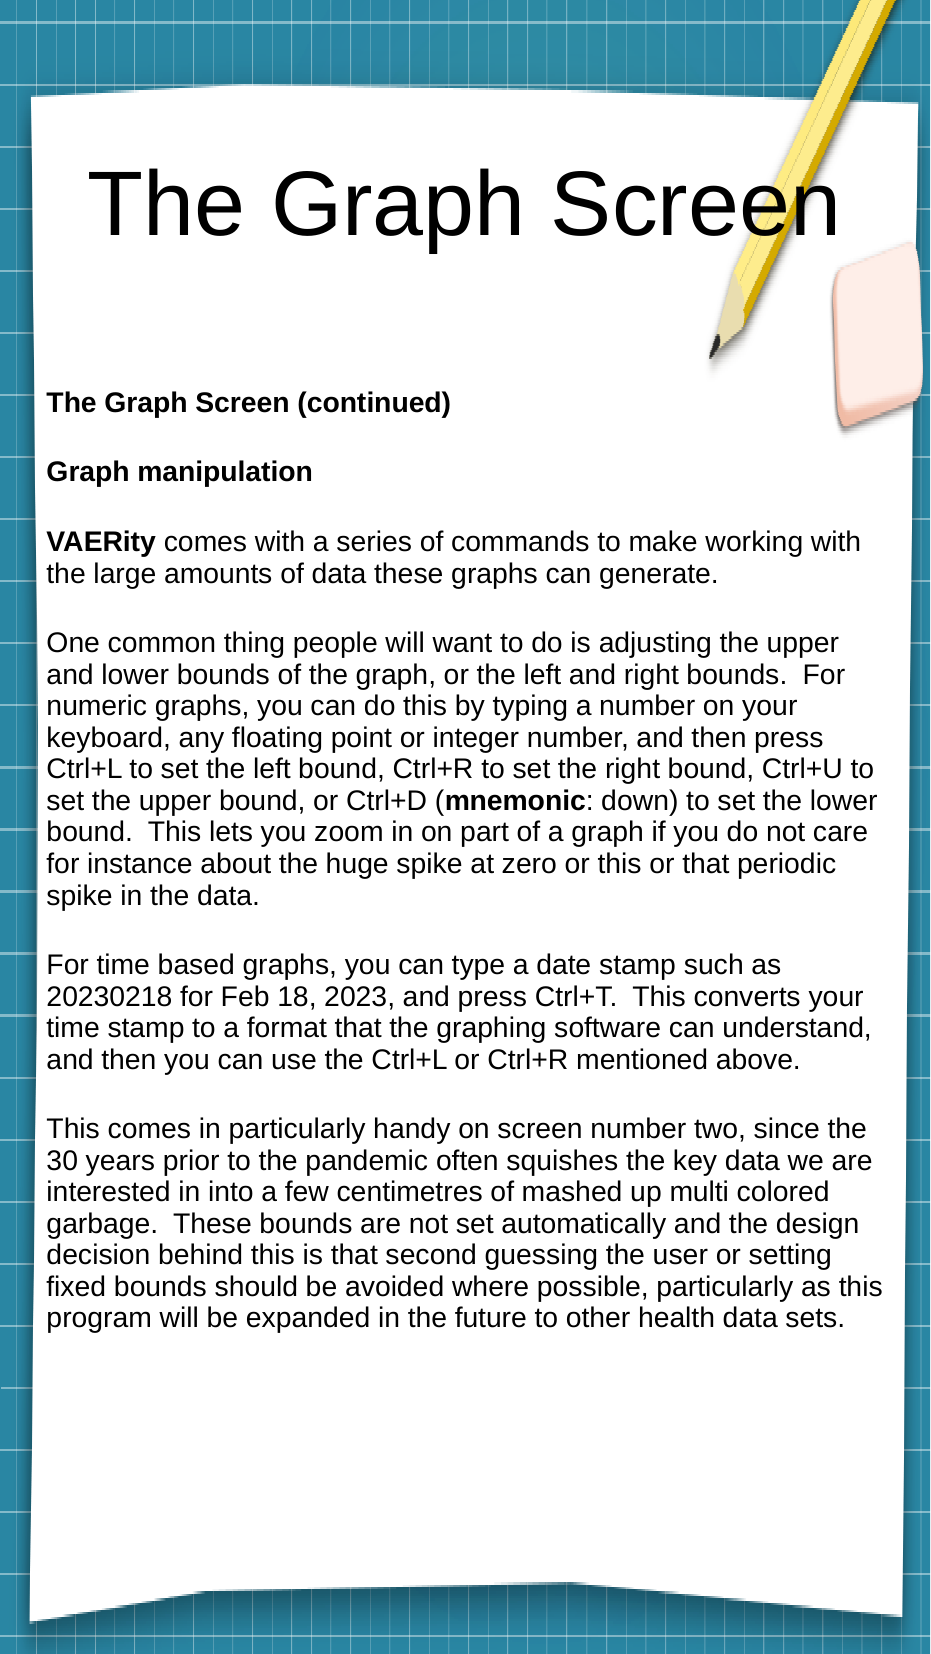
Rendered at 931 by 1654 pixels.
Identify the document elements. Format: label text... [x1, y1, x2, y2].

title The Graph Screen [46, 65, 884, 342]
list The Graph Screen (continued) Graph manipulation VAERity comes with a series of commands to make working with the large amounts of data these graphs can generate. One common thing people will want to do is adjusting the upper and lower bounds of the graph, or the left and right bounds. For numeric graphs, you can do this by typing a number on your keyboard, any floating point or integer number, and then press Ctrl+L to set the left bound, Ctrl+R to set the right bound, Ctrl+U to set the upper bound, or Ctrl+D (mnemonic: down) to set the lower bound. This lets you zoom in on part of a graph if you do not care for instance about the huge spike at zero or this or that periodic spike in the data. For time based graphs, you can type a date stamp such as 20230218 for Feb 18, 2023, and press Ctrl+T. This converts your time stamp to a format that the graphing software can understand, and then you can use the Ctrl+L or Ctrl+R mentioned above. This comes in particularly handy on screen number two, since the 30 years prior to the pandemic often squishes the key data we are interested in into a few centimetres of mashed up multi colored garbage. These bounds are not set automatically and the design decision behind this is that second guessing the user or setting fixed bounds should be avoided where possible, particularly as this program will be expanded in the future to other health data sets. [46, 386, 884, 1346]
picture [0, 0, 931, 1654]
